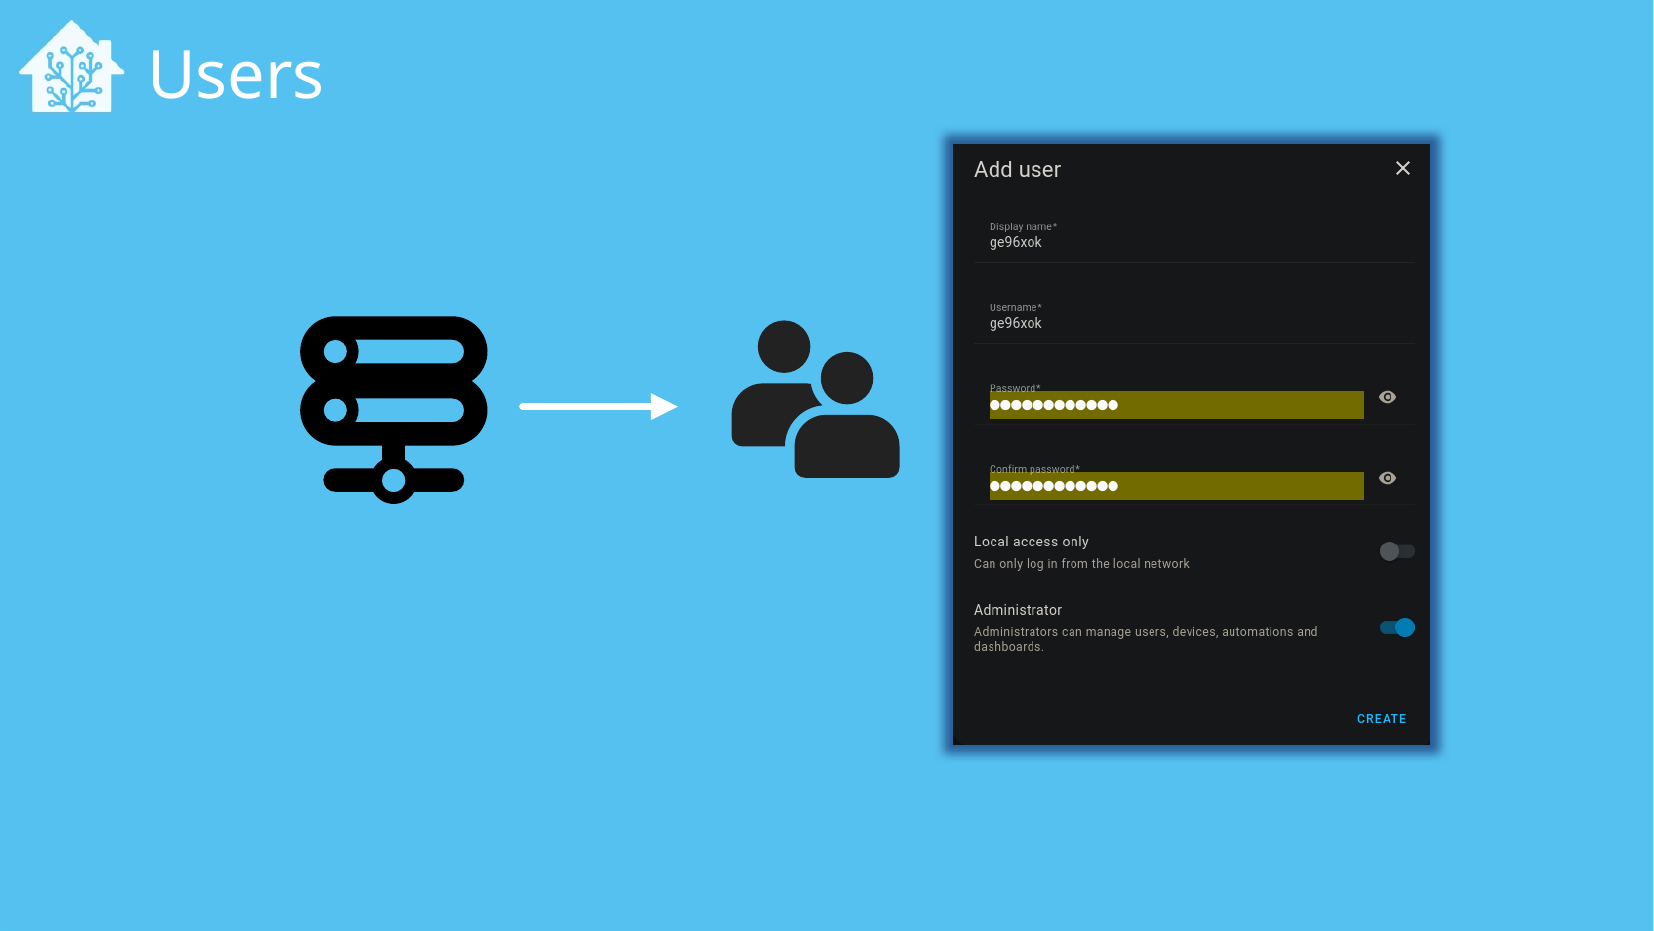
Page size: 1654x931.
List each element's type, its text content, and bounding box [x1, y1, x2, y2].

picture [0, 0, 1654, 931]
text_box Users [132, 19, 676, 115]
